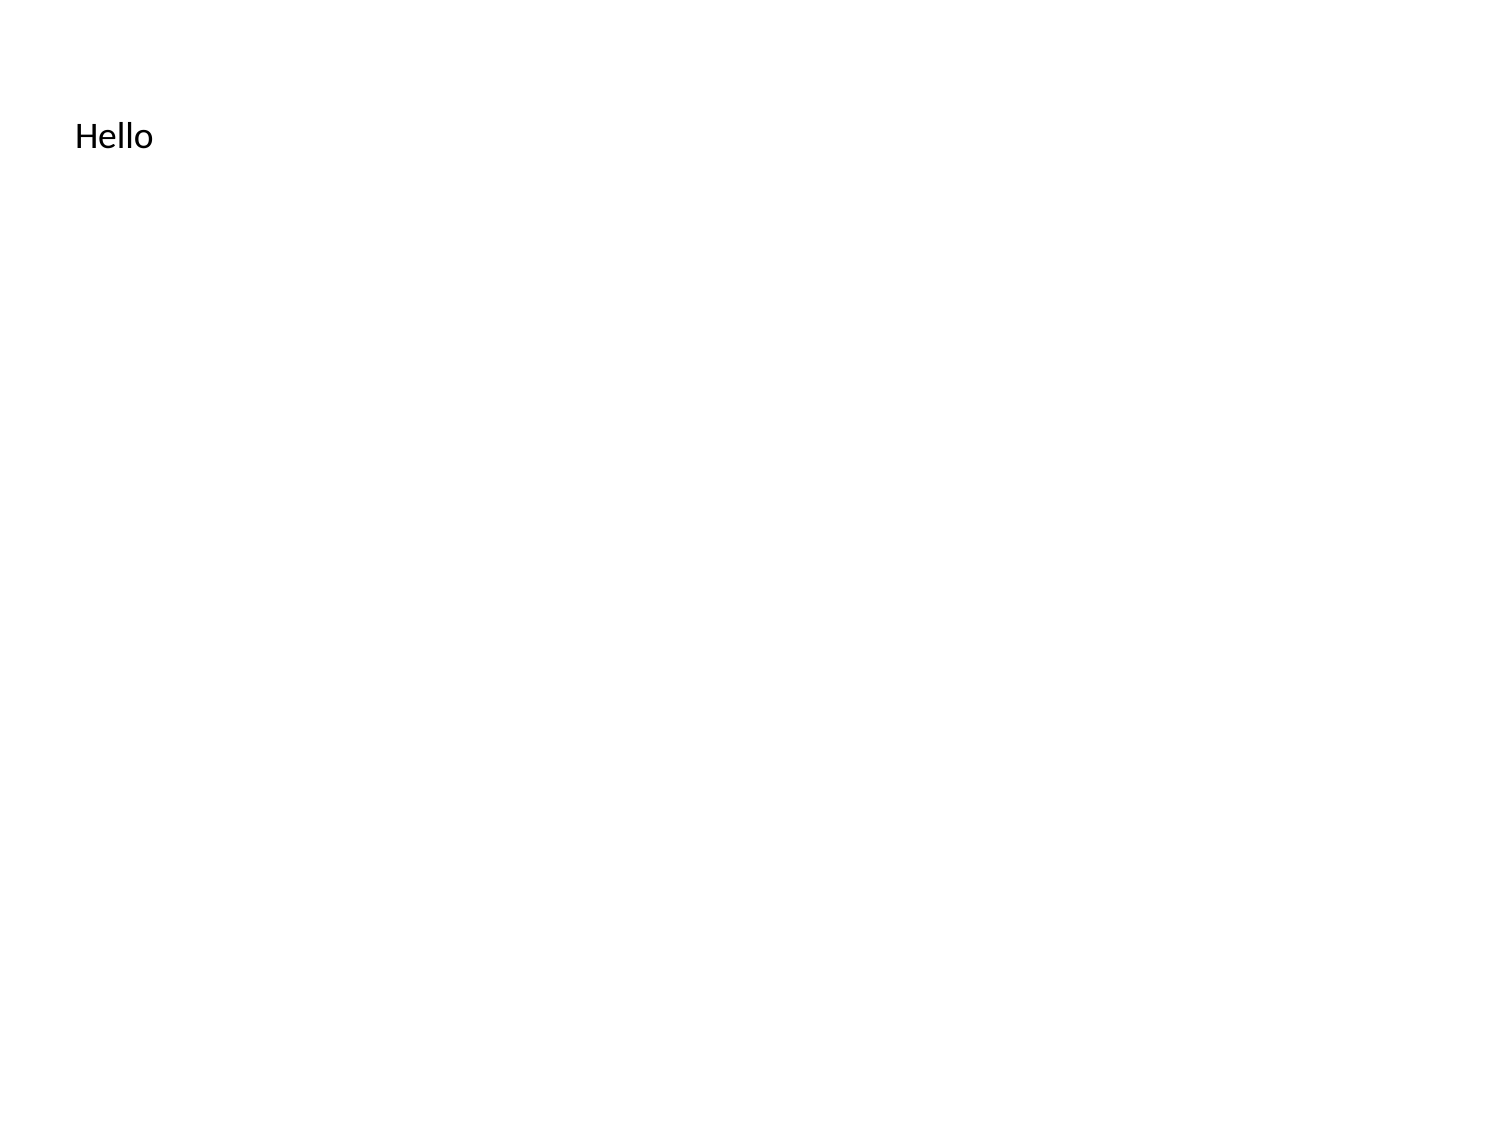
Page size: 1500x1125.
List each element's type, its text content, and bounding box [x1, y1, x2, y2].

title Hello [75, 44, 1425, 233]
